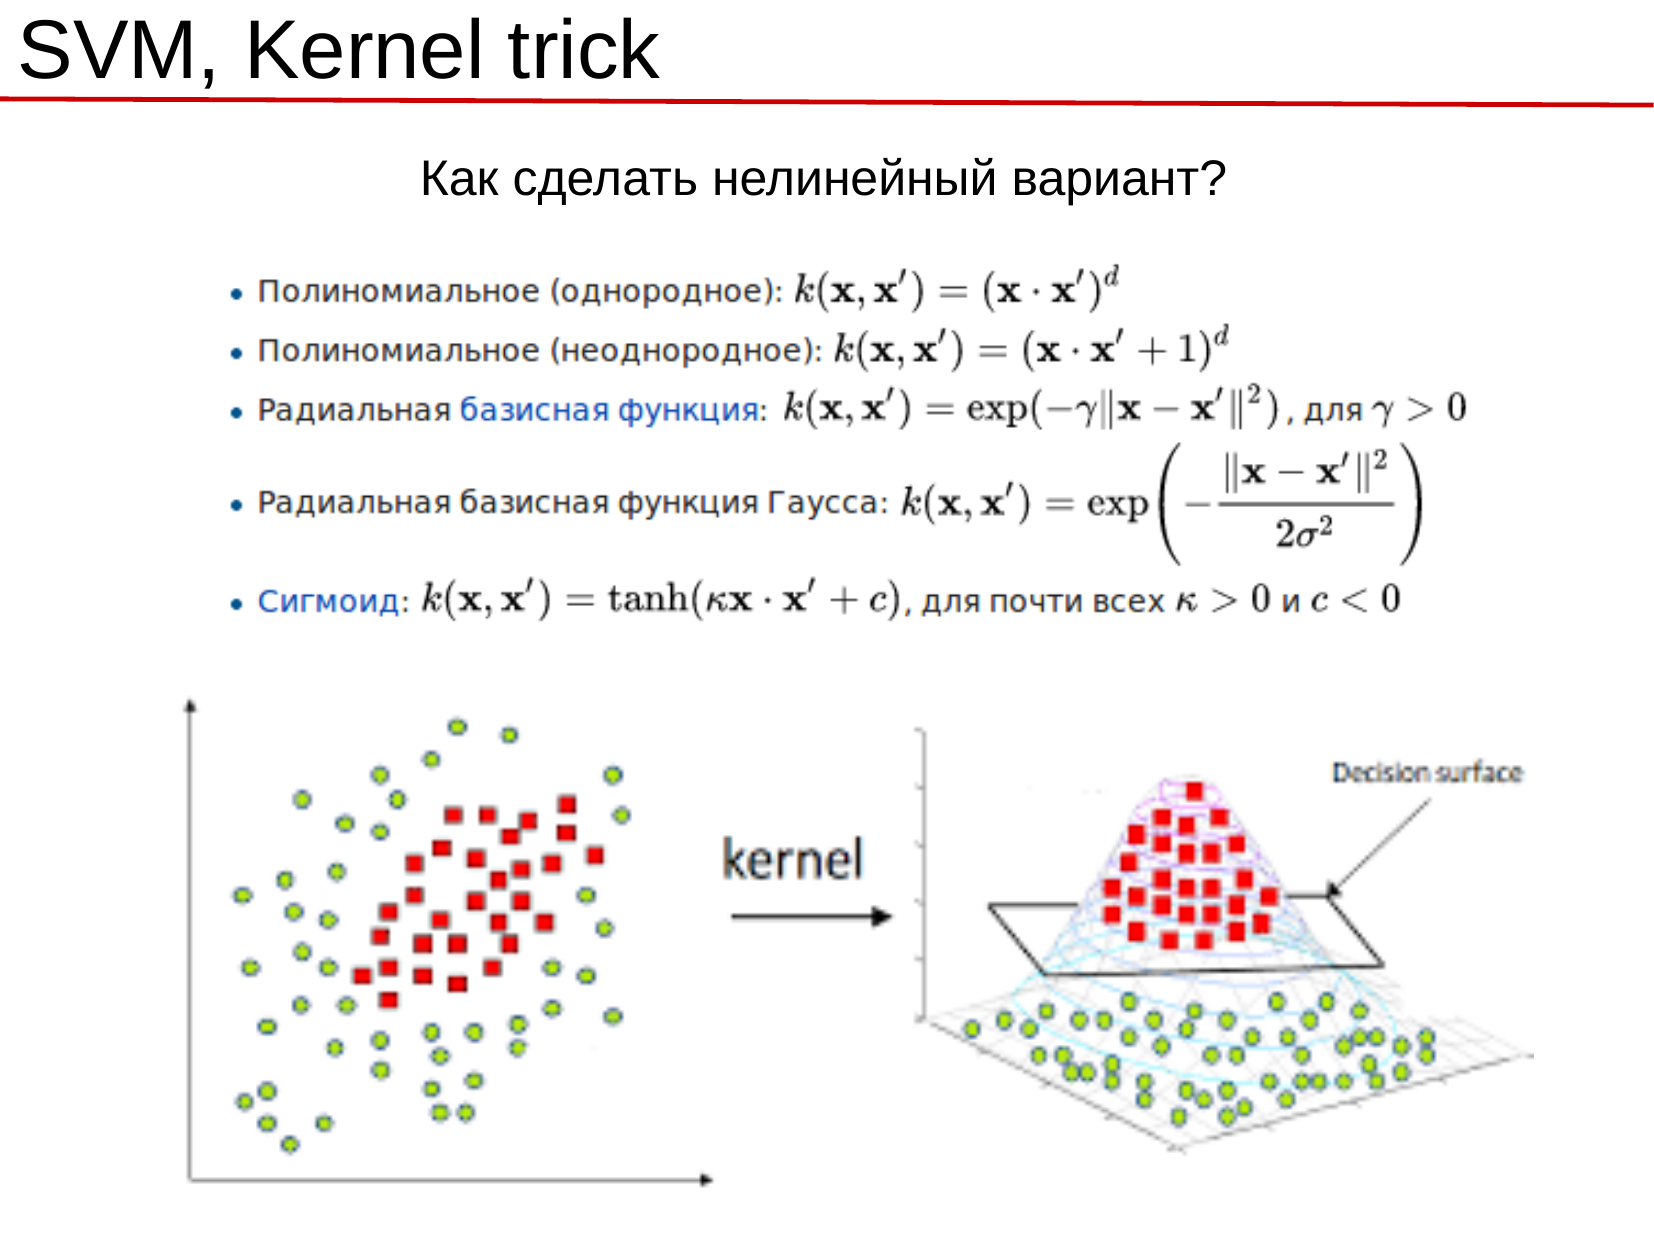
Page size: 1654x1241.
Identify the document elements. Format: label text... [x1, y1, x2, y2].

picture [150, 663, 1534, 1216]
text_box Как сделать нелинейный вариант? [405, 142, 1276, 226]
picture [192, 254, 1486, 650]
title SVM, Kernel trick [17, 0, 1606, 143]
